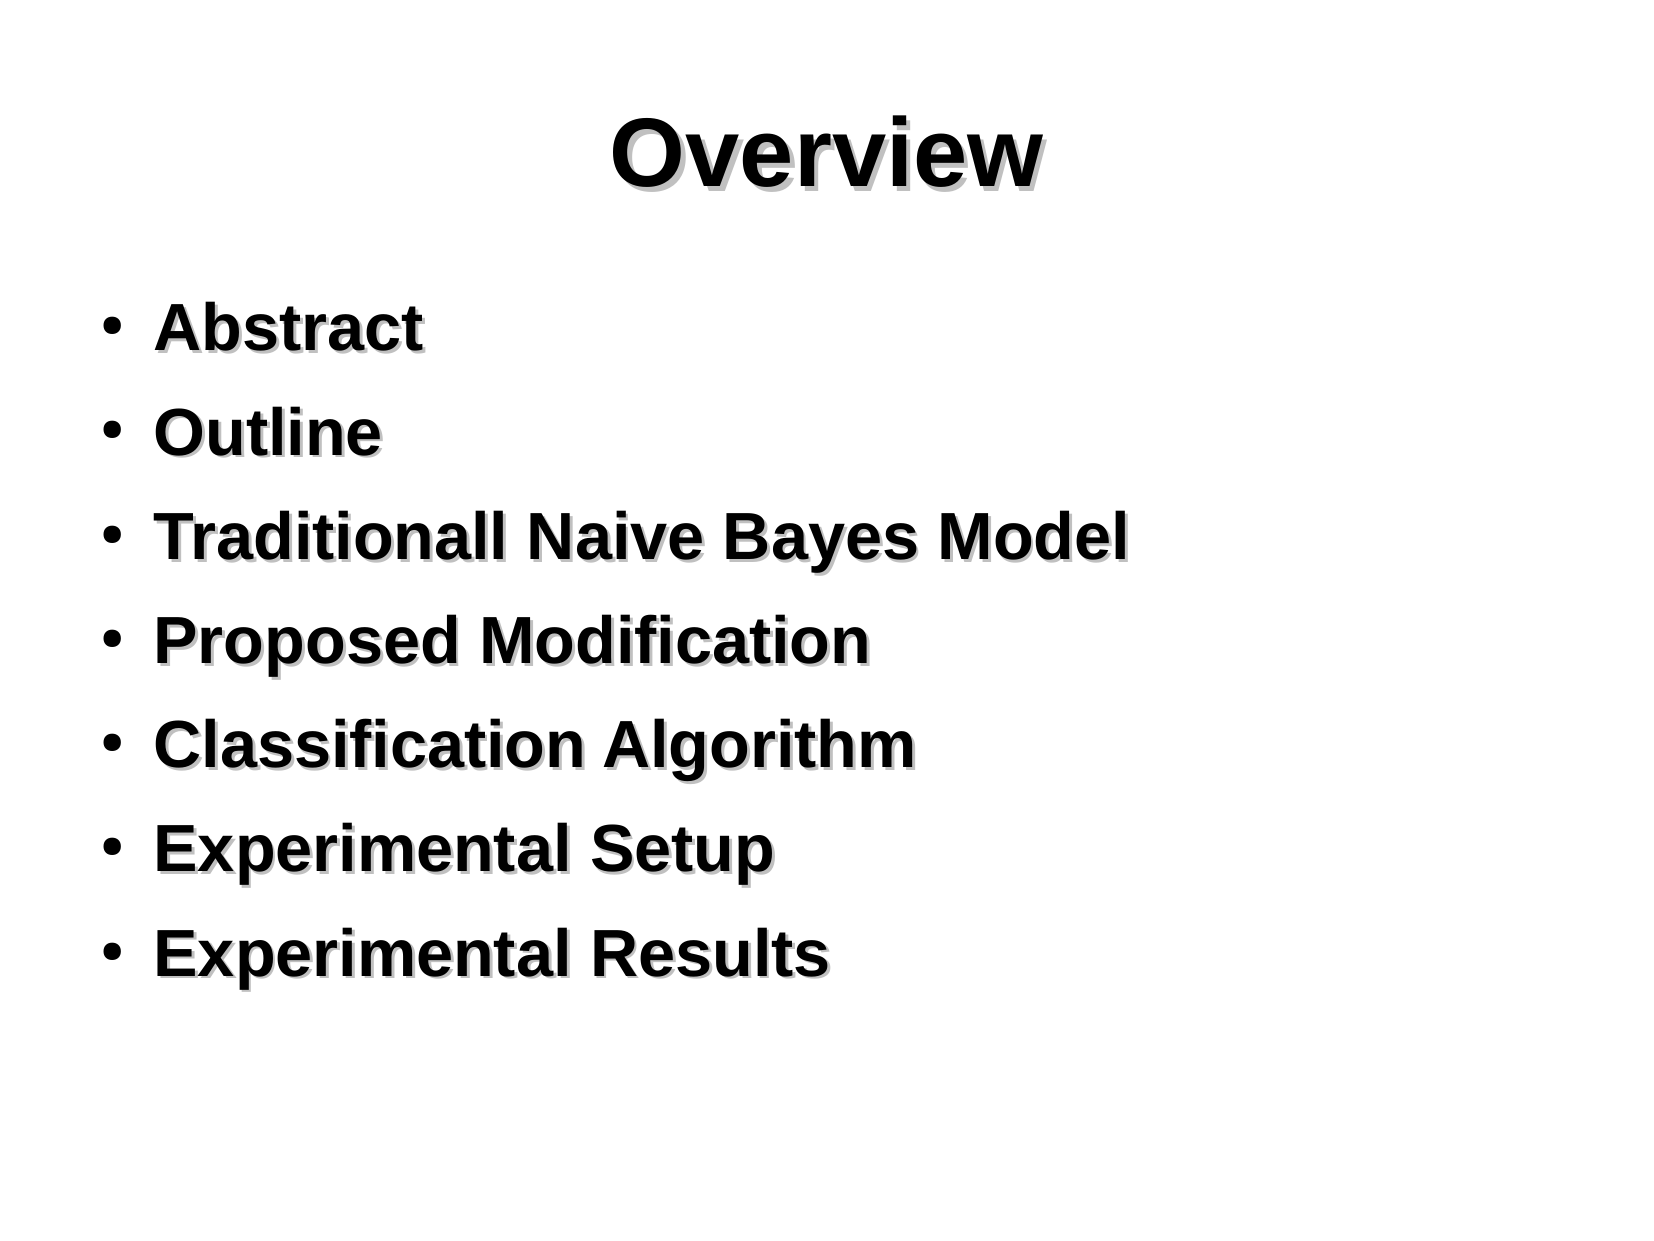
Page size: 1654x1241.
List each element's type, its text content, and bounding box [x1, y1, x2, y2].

list Abstract Outline Traditionall Naive Bayes Model Proposed Modification Classification Algorithm Experimental Setup Experimental Results [82, 290, 1571, 1010]
title Overview [82, 49, 1571, 257]
